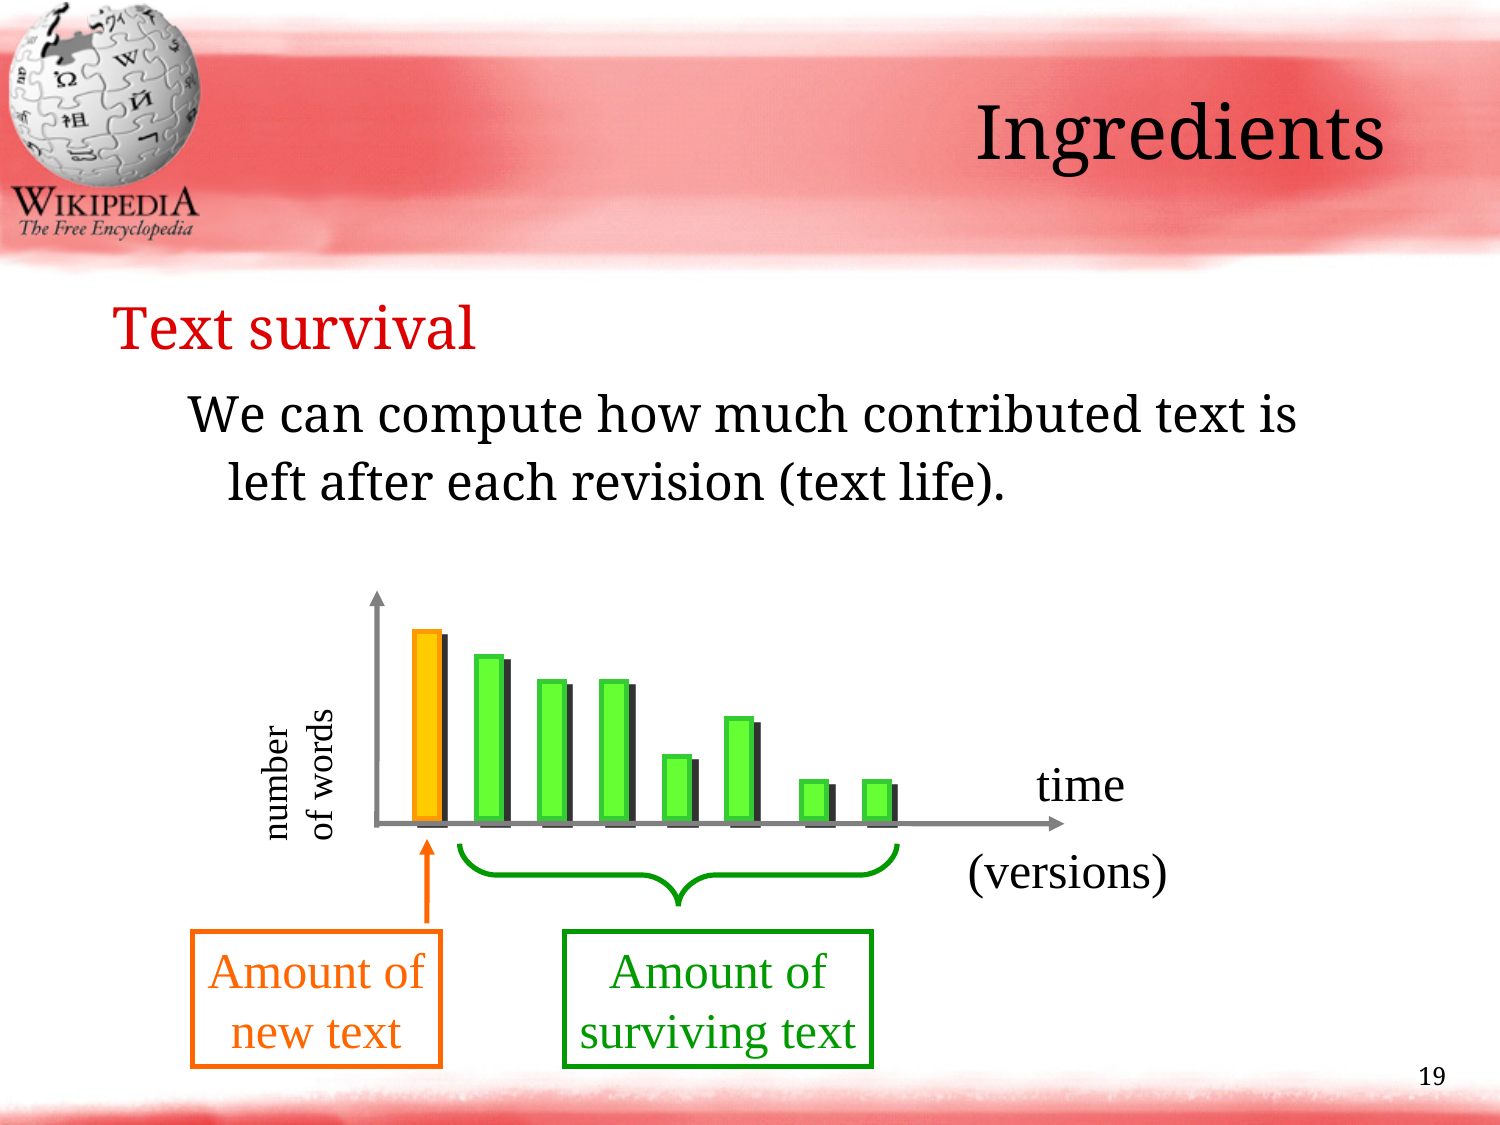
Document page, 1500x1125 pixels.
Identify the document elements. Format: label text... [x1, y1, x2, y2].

text_box [476, 656, 502, 819]
text_box (versions)‏ [952, 831, 1183, 907]
text_box time [1021, 743, 1141, 820]
text_box Amount of new text [192, 931, 441, 1067]
text_box [801, 781, 827, 819]
text_box [726, 718, 752, 819]
text_box Amount of surviving text [564, 931, 872, 1067]
text_box [864, 781, 890, 819]
title Ingredients [112, 44, 1387, 217]
picture [0, 0, 1500, 1125]
text_box [414, 631, 440, 819]
list Text survival We can compute how much contributed text is left after each revision (text life). [112, 287, 1387, 1035]
text_box [601, 681, 627, 819]
text_box number of words [241, 693, 348, 856]
text_box [664, 756, 690, 819]
text_box [539, 681, 565, 819]
